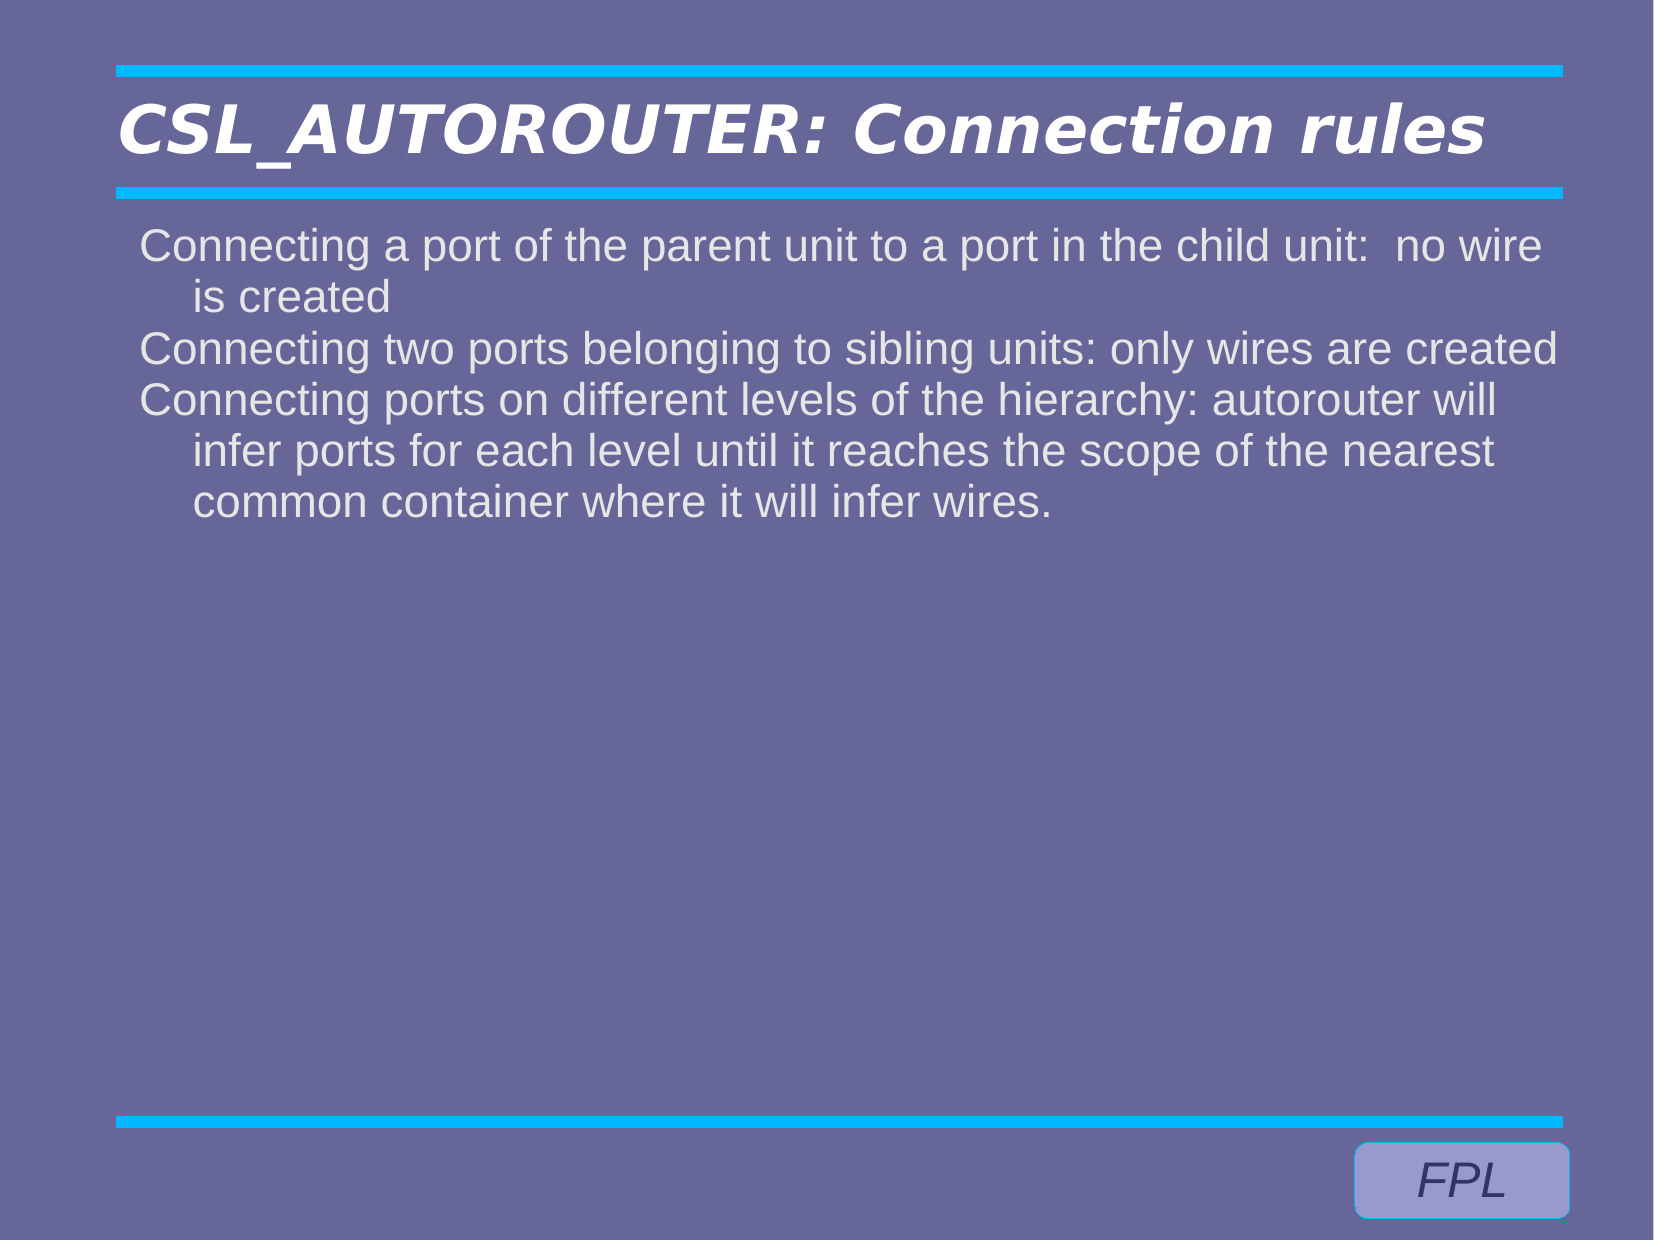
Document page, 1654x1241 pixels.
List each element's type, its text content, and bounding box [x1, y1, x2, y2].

title CSL_AUTOROUTER: Connection rules [118, 41, 1531, 219]
list Connecting a port of the parent unit to a port in the child unit: no wire is created Connecting two ports belonging to sibling units: only wires are created Connecting ports on different levels of the hierarchy: autorouter will infer ports for each level until it reaches the scope of the nearest common container where it will infer wires. [121, 220, 1561, 1133]
